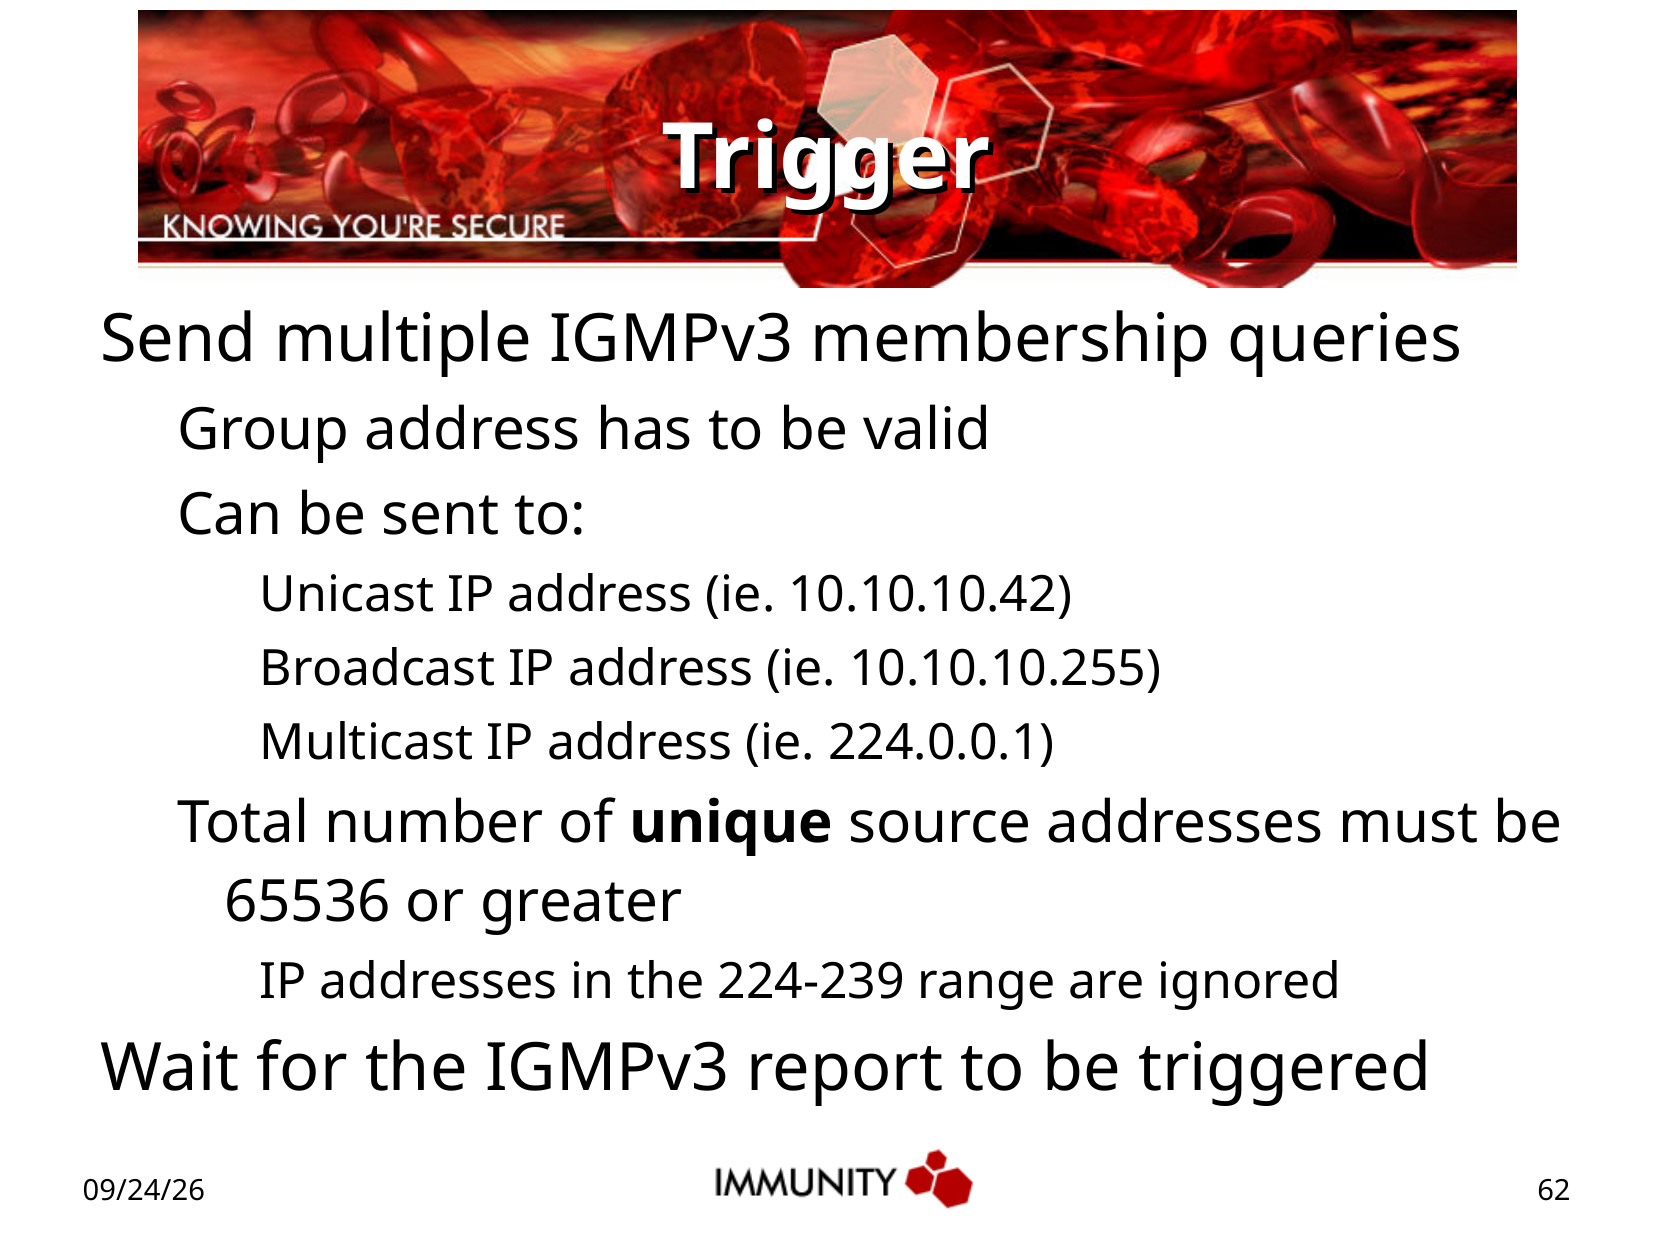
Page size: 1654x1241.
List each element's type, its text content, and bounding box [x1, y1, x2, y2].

picture [138, 10, 1517, 49]
list Send multiple IGMPv3 membership queries Group address has to be valid Can be sent to: Unicast IP address (ie. 10.10.10.42) Broadcast IP address (ie. 10.10.10.255) Multicast IP address (ie. 224.0.0.1) Total number of unique source addresses must be 65536 or greater IP addresses in the 224-239 range are ignored Wait for the IGMPv3 report to be triggered [82, 290, 1571, 1094]
title Trigger [82, 49, 1571, 257]
picture [694, 1130, 984, 1235]
picture [138, 257, 1517, 288]
